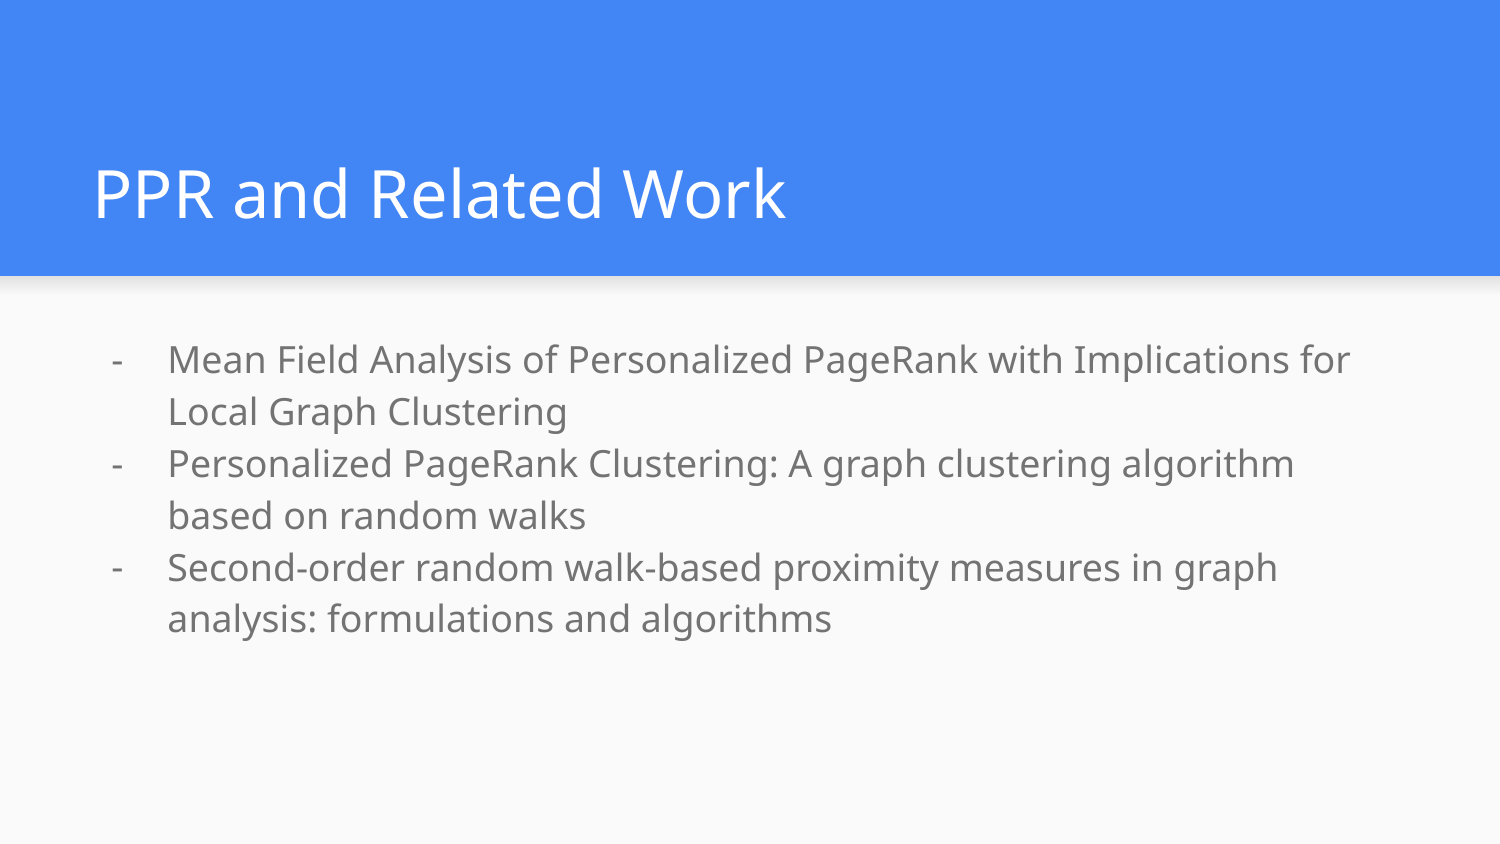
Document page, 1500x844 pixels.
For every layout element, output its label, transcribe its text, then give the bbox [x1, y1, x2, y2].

list Mean Field Analysis of Personalized PageRank with Implications for Local Graph Clustering Personalized PageRank Clustering: A graph clustering algorithm based on random walks Second-order random walk-based proximity measures in graph analysis: formulations and algorithms [77, 314, 1427, 760]
title PPR and Related Work [77, 121, 1427, 248]
